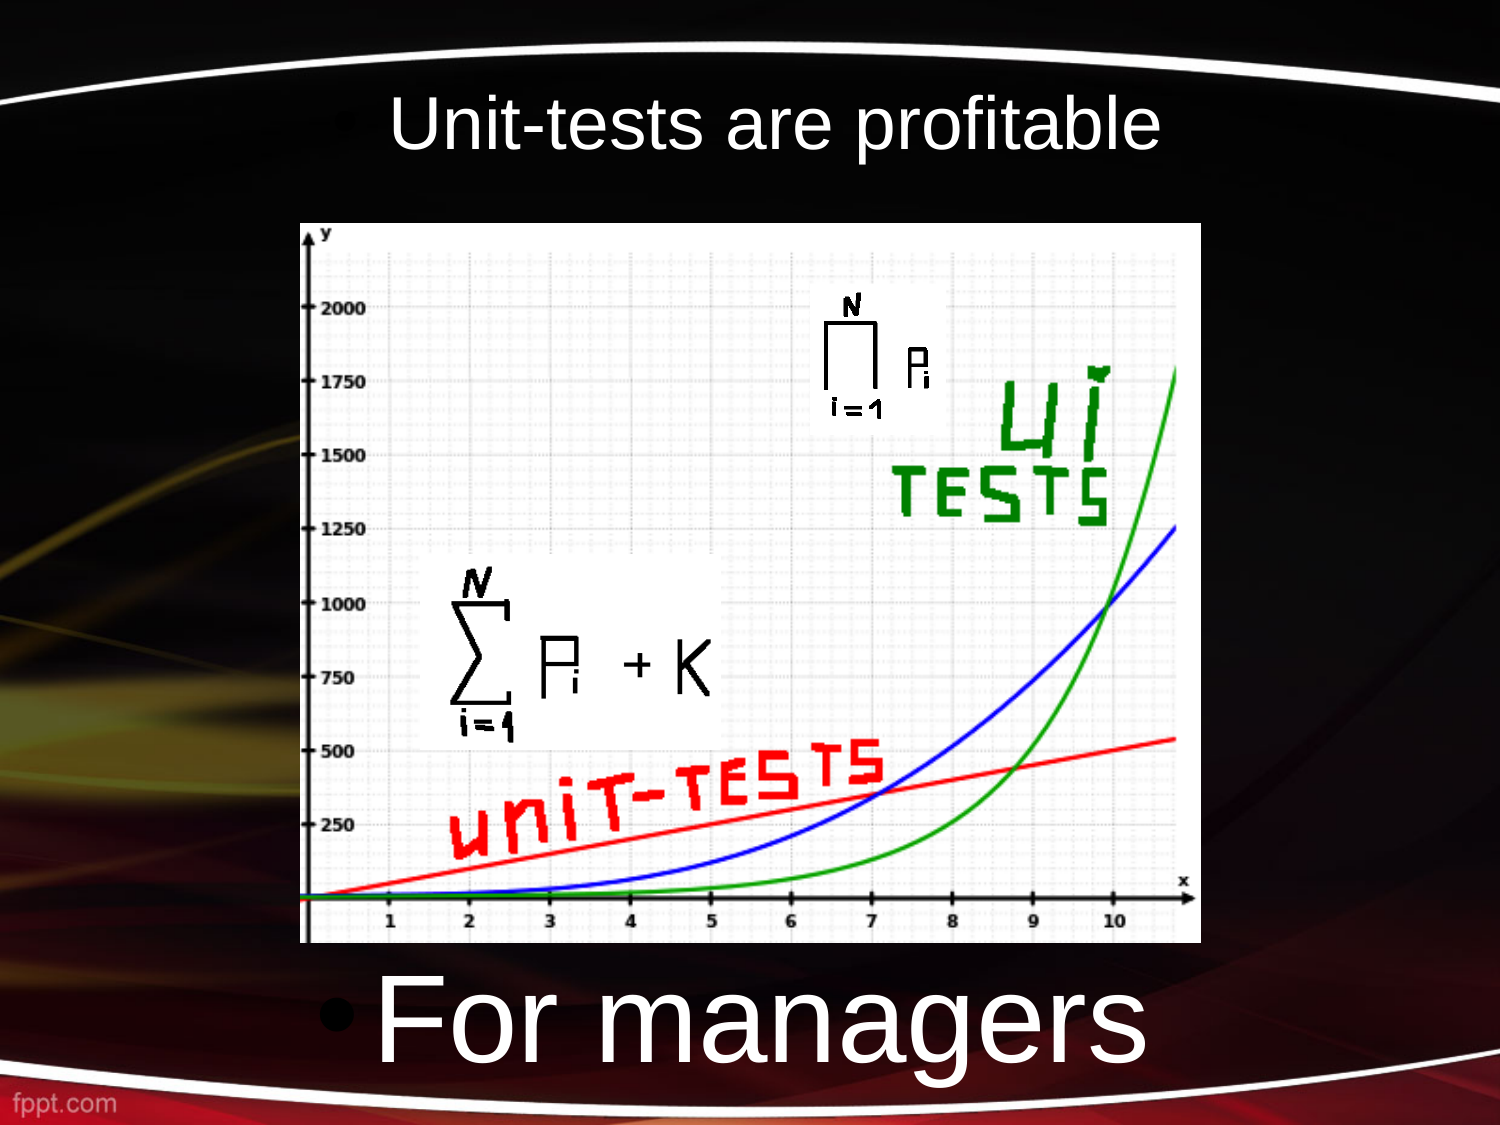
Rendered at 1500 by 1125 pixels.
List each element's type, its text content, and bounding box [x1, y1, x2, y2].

picture [0, 0, 1500, 1125]
list For managers [75, 930, 1391, 1096]
list Unit-tests are profitable [90, 45, 1406, 196]
